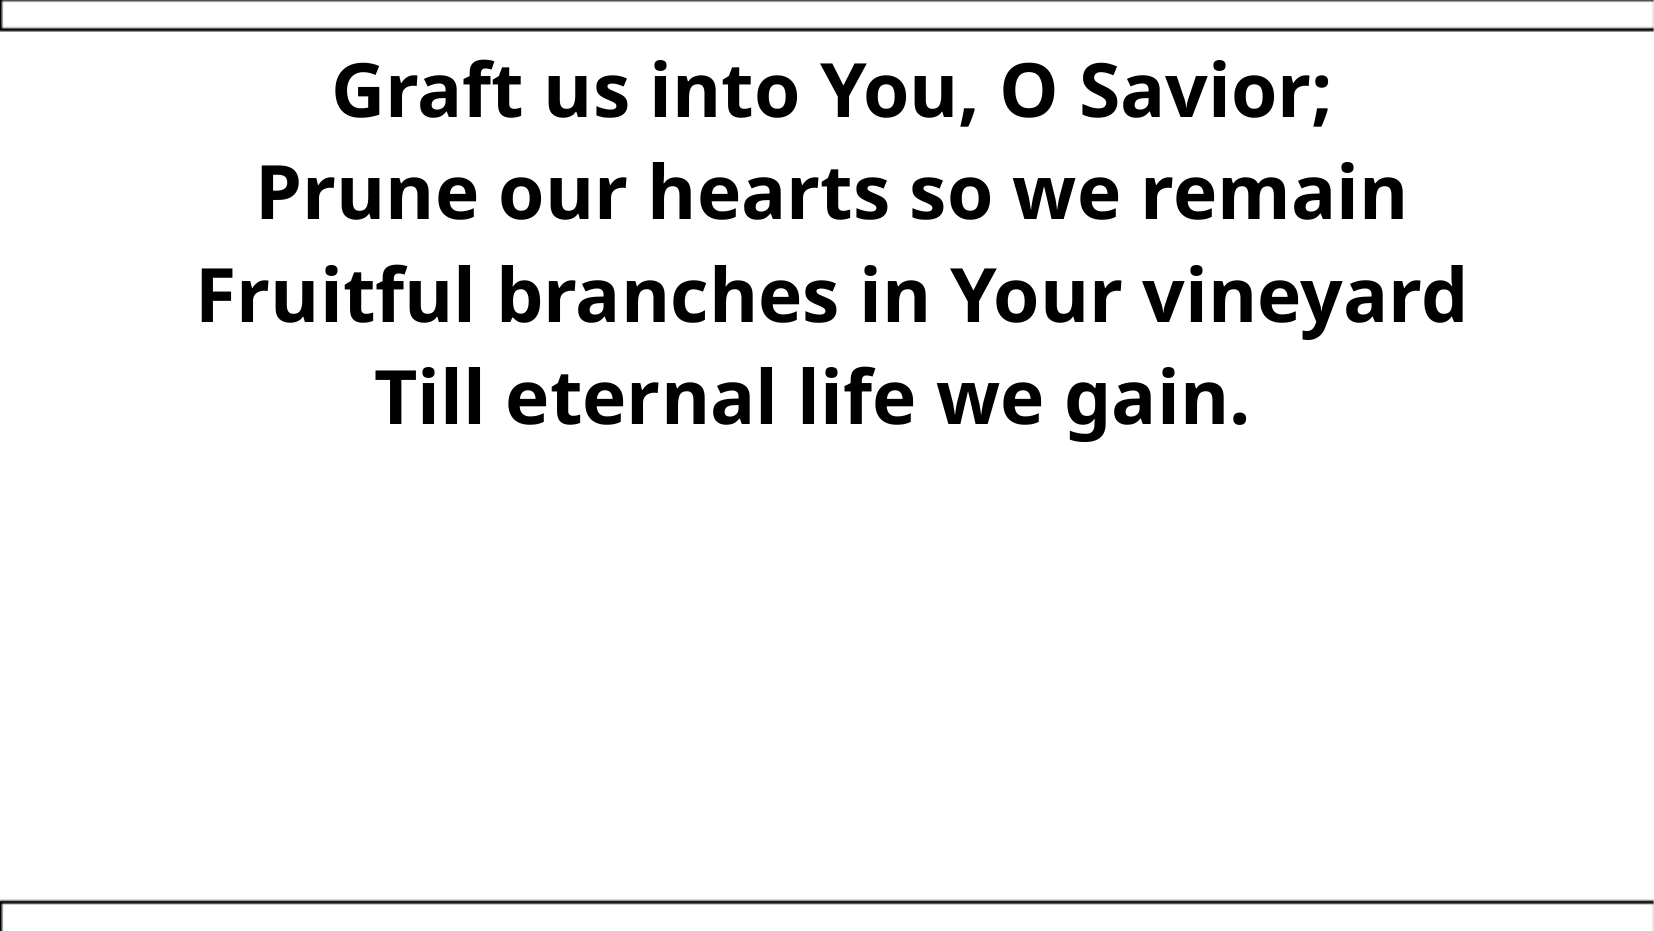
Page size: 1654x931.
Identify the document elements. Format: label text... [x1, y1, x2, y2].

picture [0, 0, 1654, 931]
text_box Graft us into You, O Savior; Prune our hearts so we remain Fruitful branches in Your vineyard Till eternal life we gain. [90, 30, 1576, 451]
